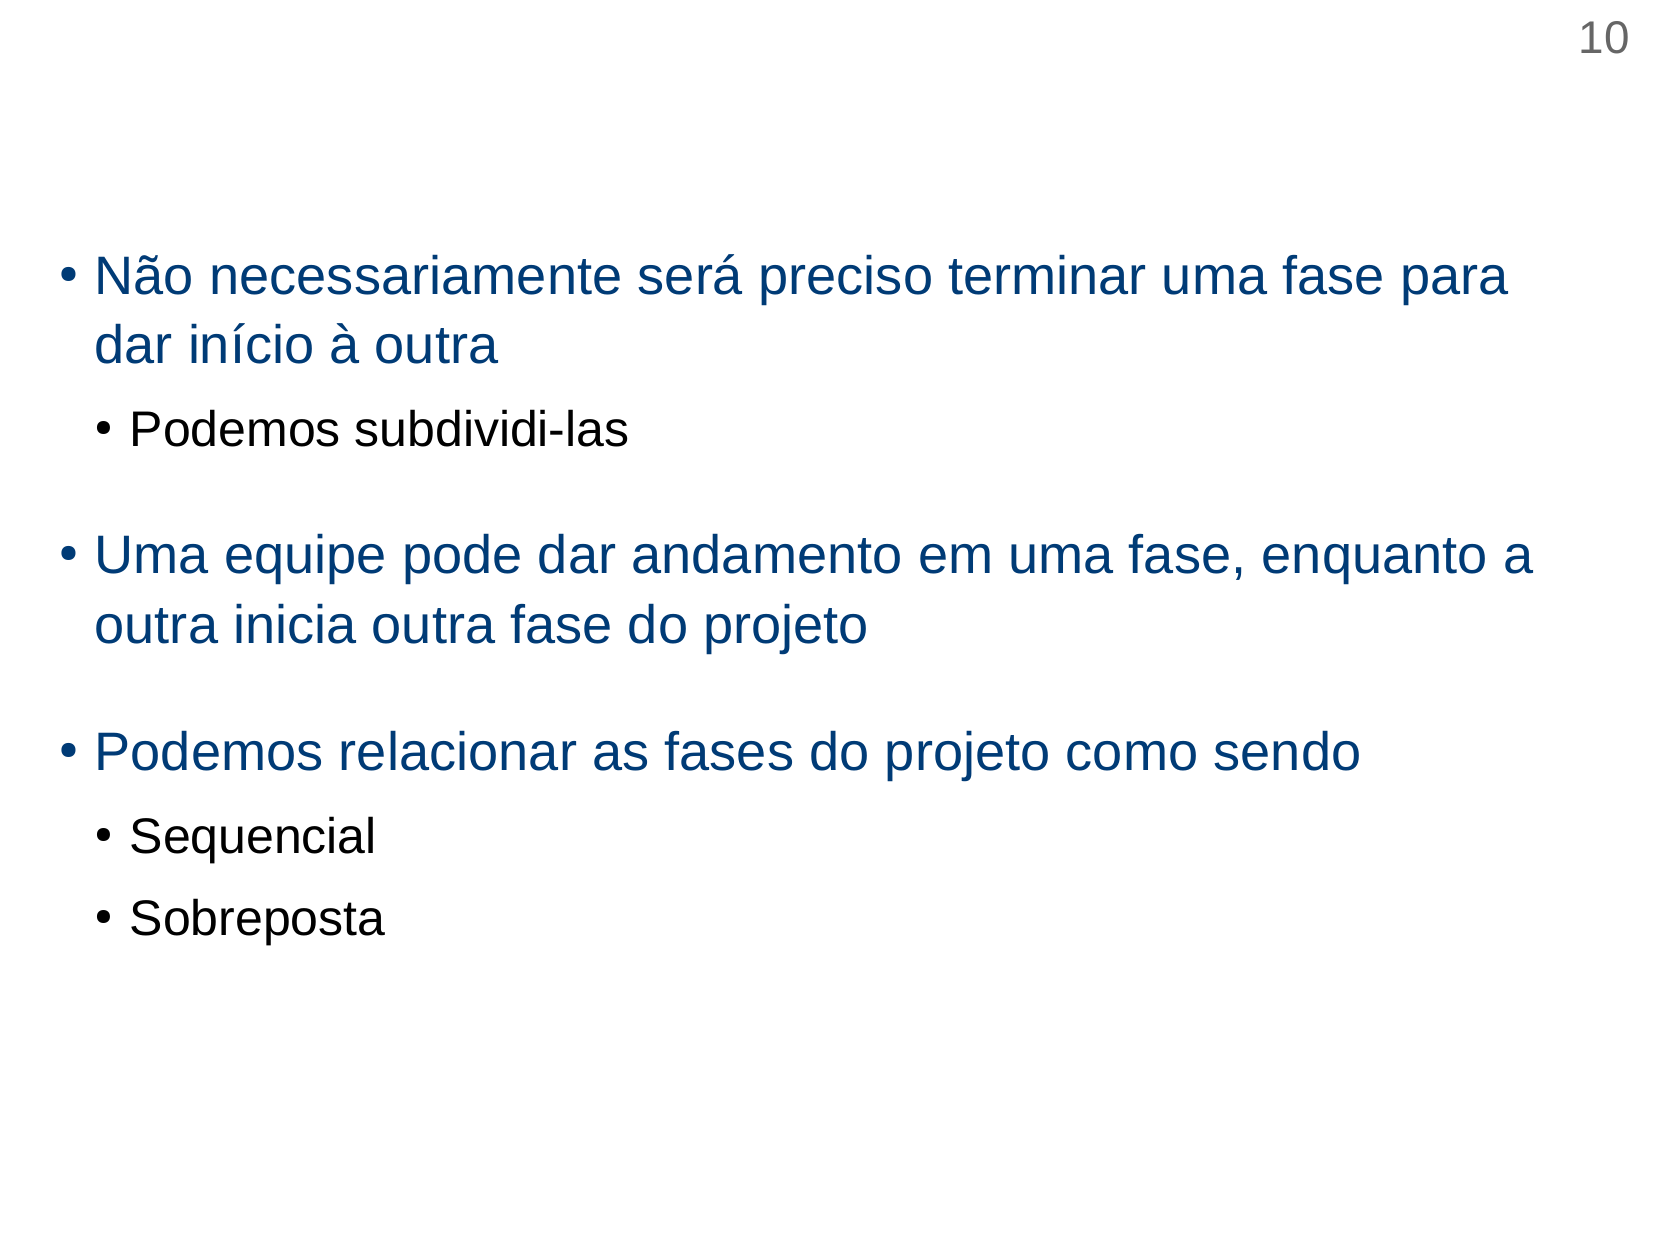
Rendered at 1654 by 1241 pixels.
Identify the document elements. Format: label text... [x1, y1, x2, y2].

list Não necessariamente será preciso terminar uma fase para dar início à outra Podemos subdividi-las Uma equipe pode dar andamento em uma fase, enquanto a outra inicia outra fase do projeto Podemos relacionar as fases do projeto como sendo Sequencial Sobreposta [59, 236, 1595, 1211]
